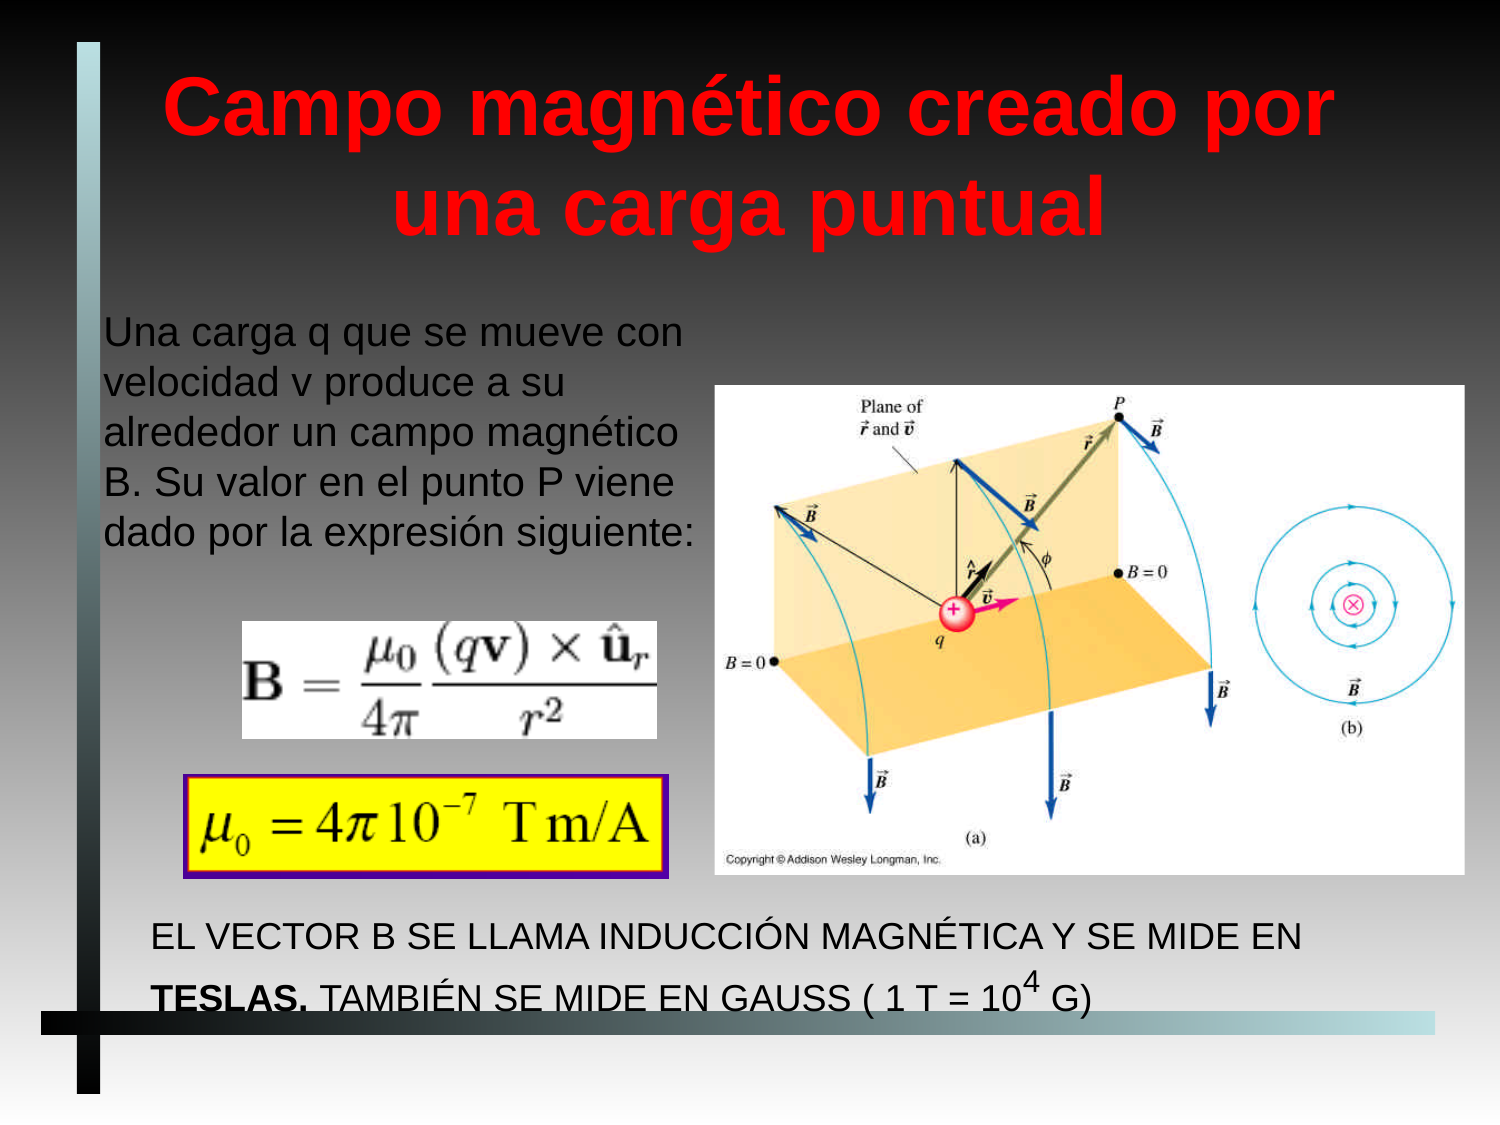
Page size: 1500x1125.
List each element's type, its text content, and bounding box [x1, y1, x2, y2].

picture [242, 621, 657, 739]
picture [714, 385, 1465, 875]
text_box EL VECTOR B SE LLAMA INDUCCIÓN MAGNÉTICA Y SE MIDE EN TESLAS. TAMBIÉN SE MIDE EN GAUSS ( 1 T = 104 G) [135, 904, 1447, 1030]
picture [183, 774, 669, 879]
title Campo magnético creado por una carga puntual [75, 45, 1425, 233]
text_box Una carga q que se mueve con velocidad v produce a su alrededor un campo magnético B. Su valor en el punto P viene dado por la expresión siguiente: [88, 297, 715, 563]
